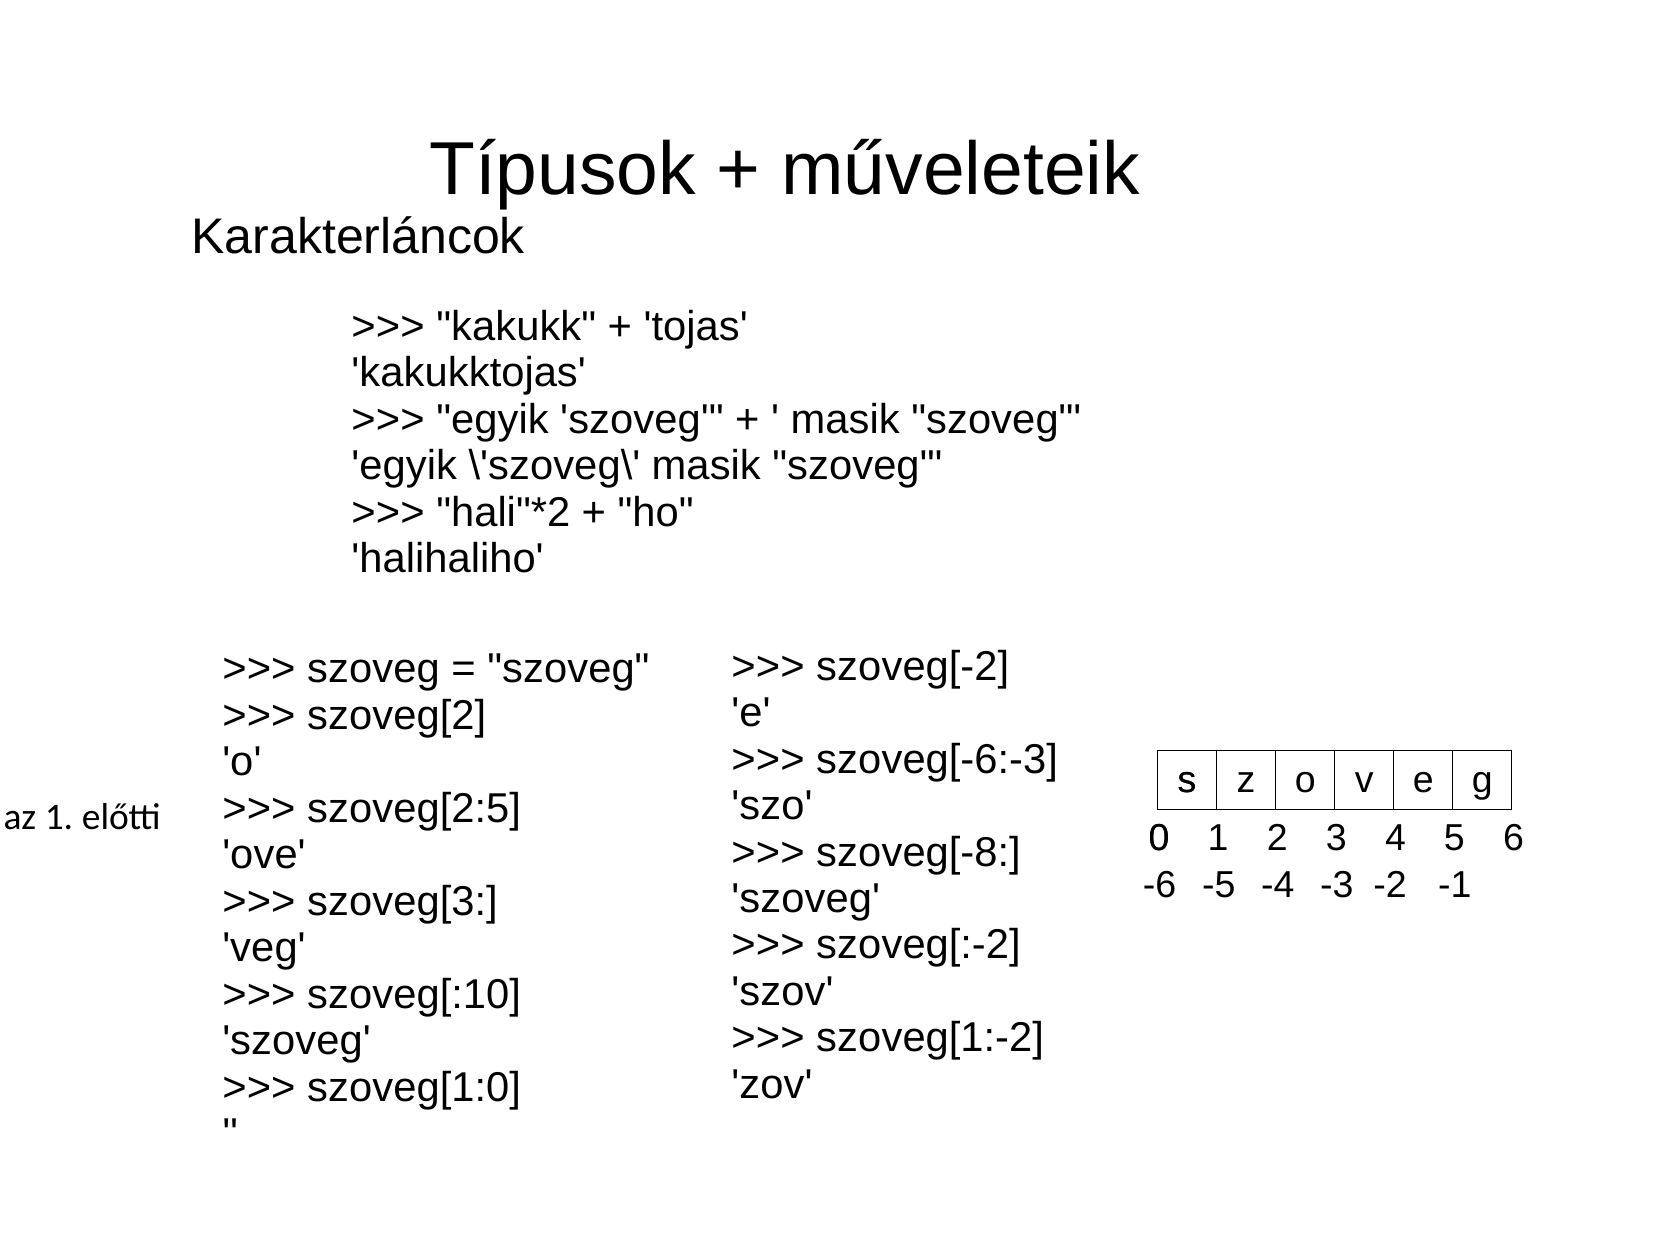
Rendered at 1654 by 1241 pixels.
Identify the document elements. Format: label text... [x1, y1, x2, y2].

text_box -1 [1423, 856, 1487, 914]
text_box 4 [1370, 809, 1421, 856]
text_box -5 [1192, 856, 1251, 914]
text_box e [1393, 750, 1452, 810]
text_box -2 [1369, 856, 1422, 914]
text_box 0 [1133, 809, 1185, 856]
text_box -3 [1310, 856, 1369, 914]
text_box 5 [1429, 809, 1480, 856]
text_box -4 [1251, 856, 1310, 914]
text_box 1 [1192, 809, 1244, 856]
text_box >>> szoveg = "szoveg" >>> szoveg[2] 'o' >>> szoveg[2:5] 'ove' >>> szoveg[3:] 'veg' >>> szoveg[:10] 'szoveg' >>> szoveg[1:0] '' [207, 637, 665, 1170]
text_box 3 [1311, 809, 1362, 856]
text_box v [1334, 750, 1393, 810]
text_box Típusok + műveleteik [414, 76, 1182, 176]
text_box 2 [1252, 809, 1303, 856]
text_box karakterhatárokat indexel: 0 az 1. előtti 2-5 -> ove, 5. nincs benne [0, 784, 220, 891]
text_box >>> "kakukk" + 'tojas' 'kakukktojas' >>> "egyik 'szoveg'" + ' masik "szoveg"' 'egyik \'szoveg\' masik "szoveg"' >>> "hali"*2 + "ho" 'halihaliho' [336, 295, 1097, 593]
text_box z [1217, 750, 1275, 810]
text_box g [1452, 750, 1512, 810]
text_box 6 [1488, 809, 1539, 866]
text_box s [1157, 750, 1217, 810]
text_box >>> szoveg[-2] 'e' >>> szoveg[-6:-3] 'szo' >>> szoveg[-8:] 'szoveg' >>> szoveg[:-2] 'szov' >>> szoveg[1:-2] 'zov' [716, 635, 1074, 1120]
text_box -6 [1128, 856, 1192, 914]
text_box Karakterláncok [177, 200, 541, 272]
text_box o [1275, 750, 1334, 810]
